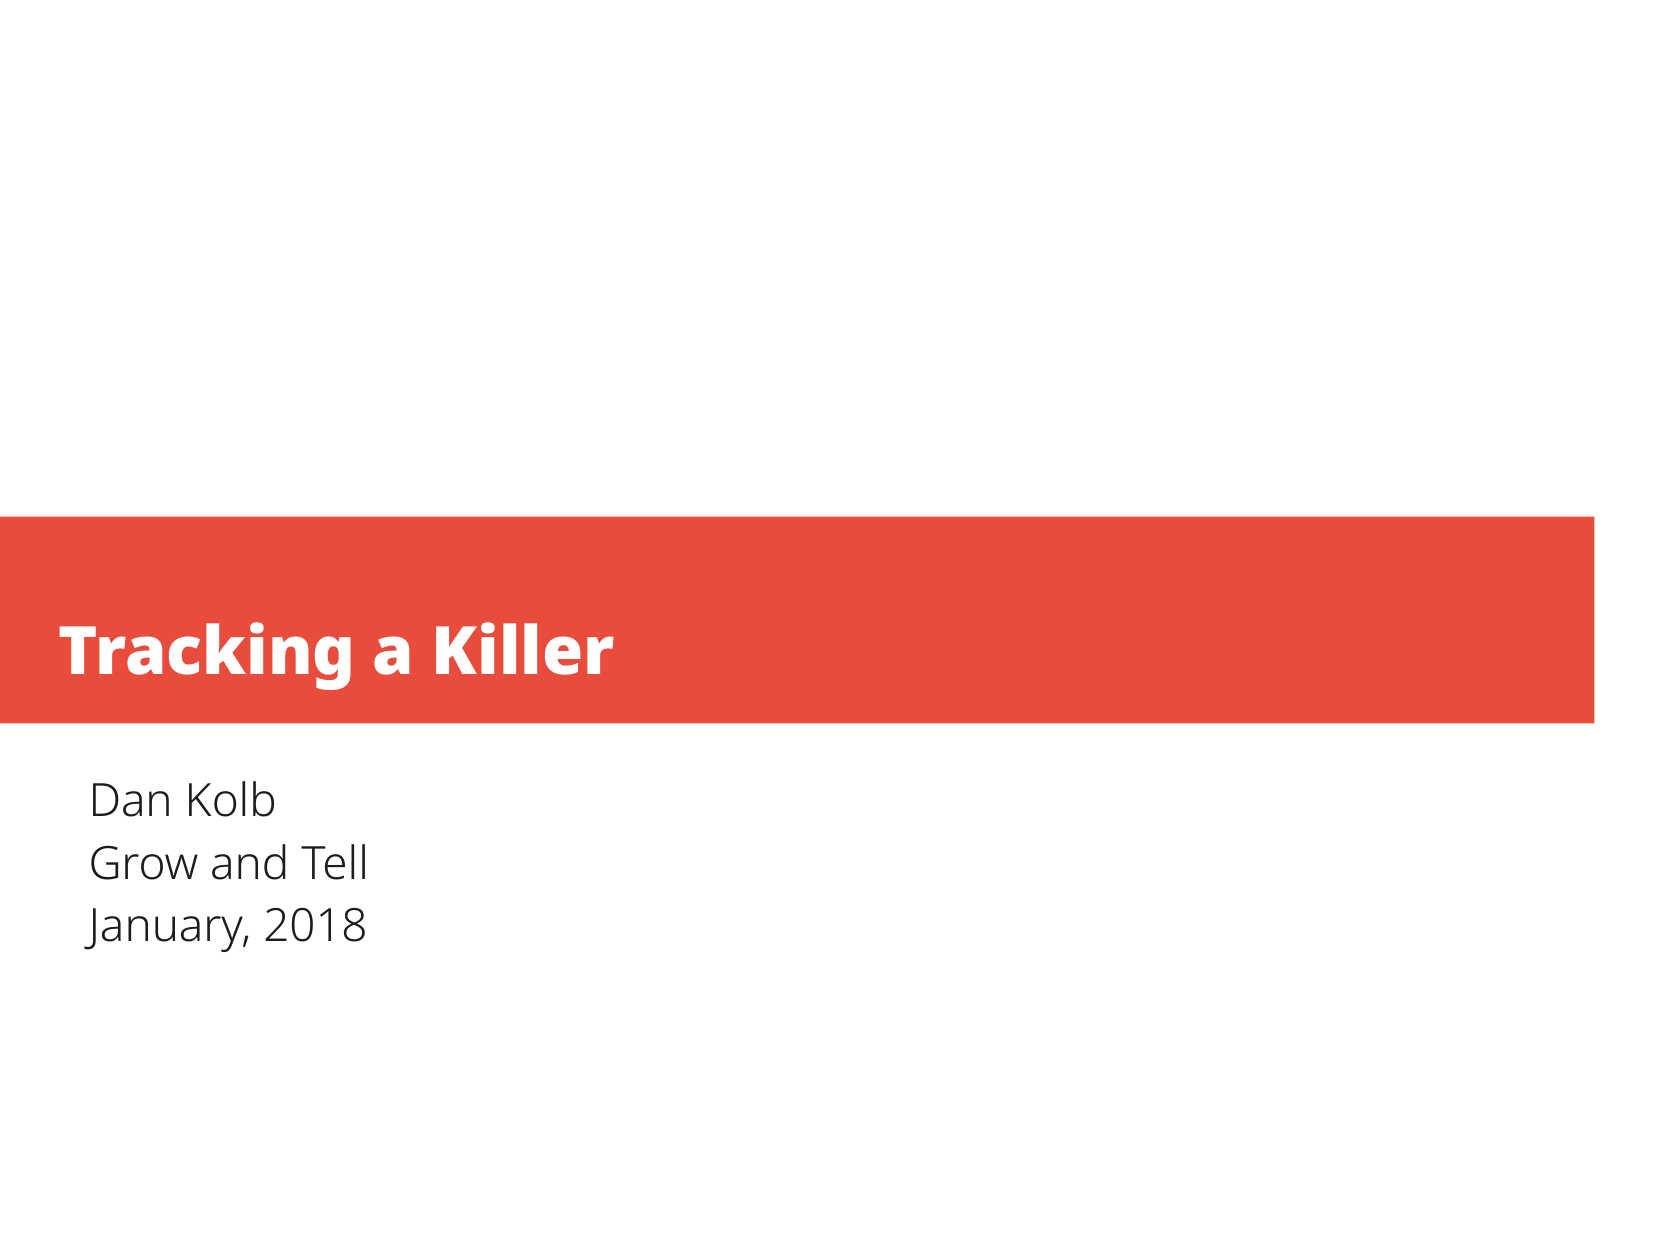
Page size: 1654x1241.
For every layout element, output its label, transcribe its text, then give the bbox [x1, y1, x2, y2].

subtitle Dan Kolb Grow and Tell January, 2018 [88, 767, 1595, 1182]
title Tracking a Killer [59, 546, 1595, 694]
